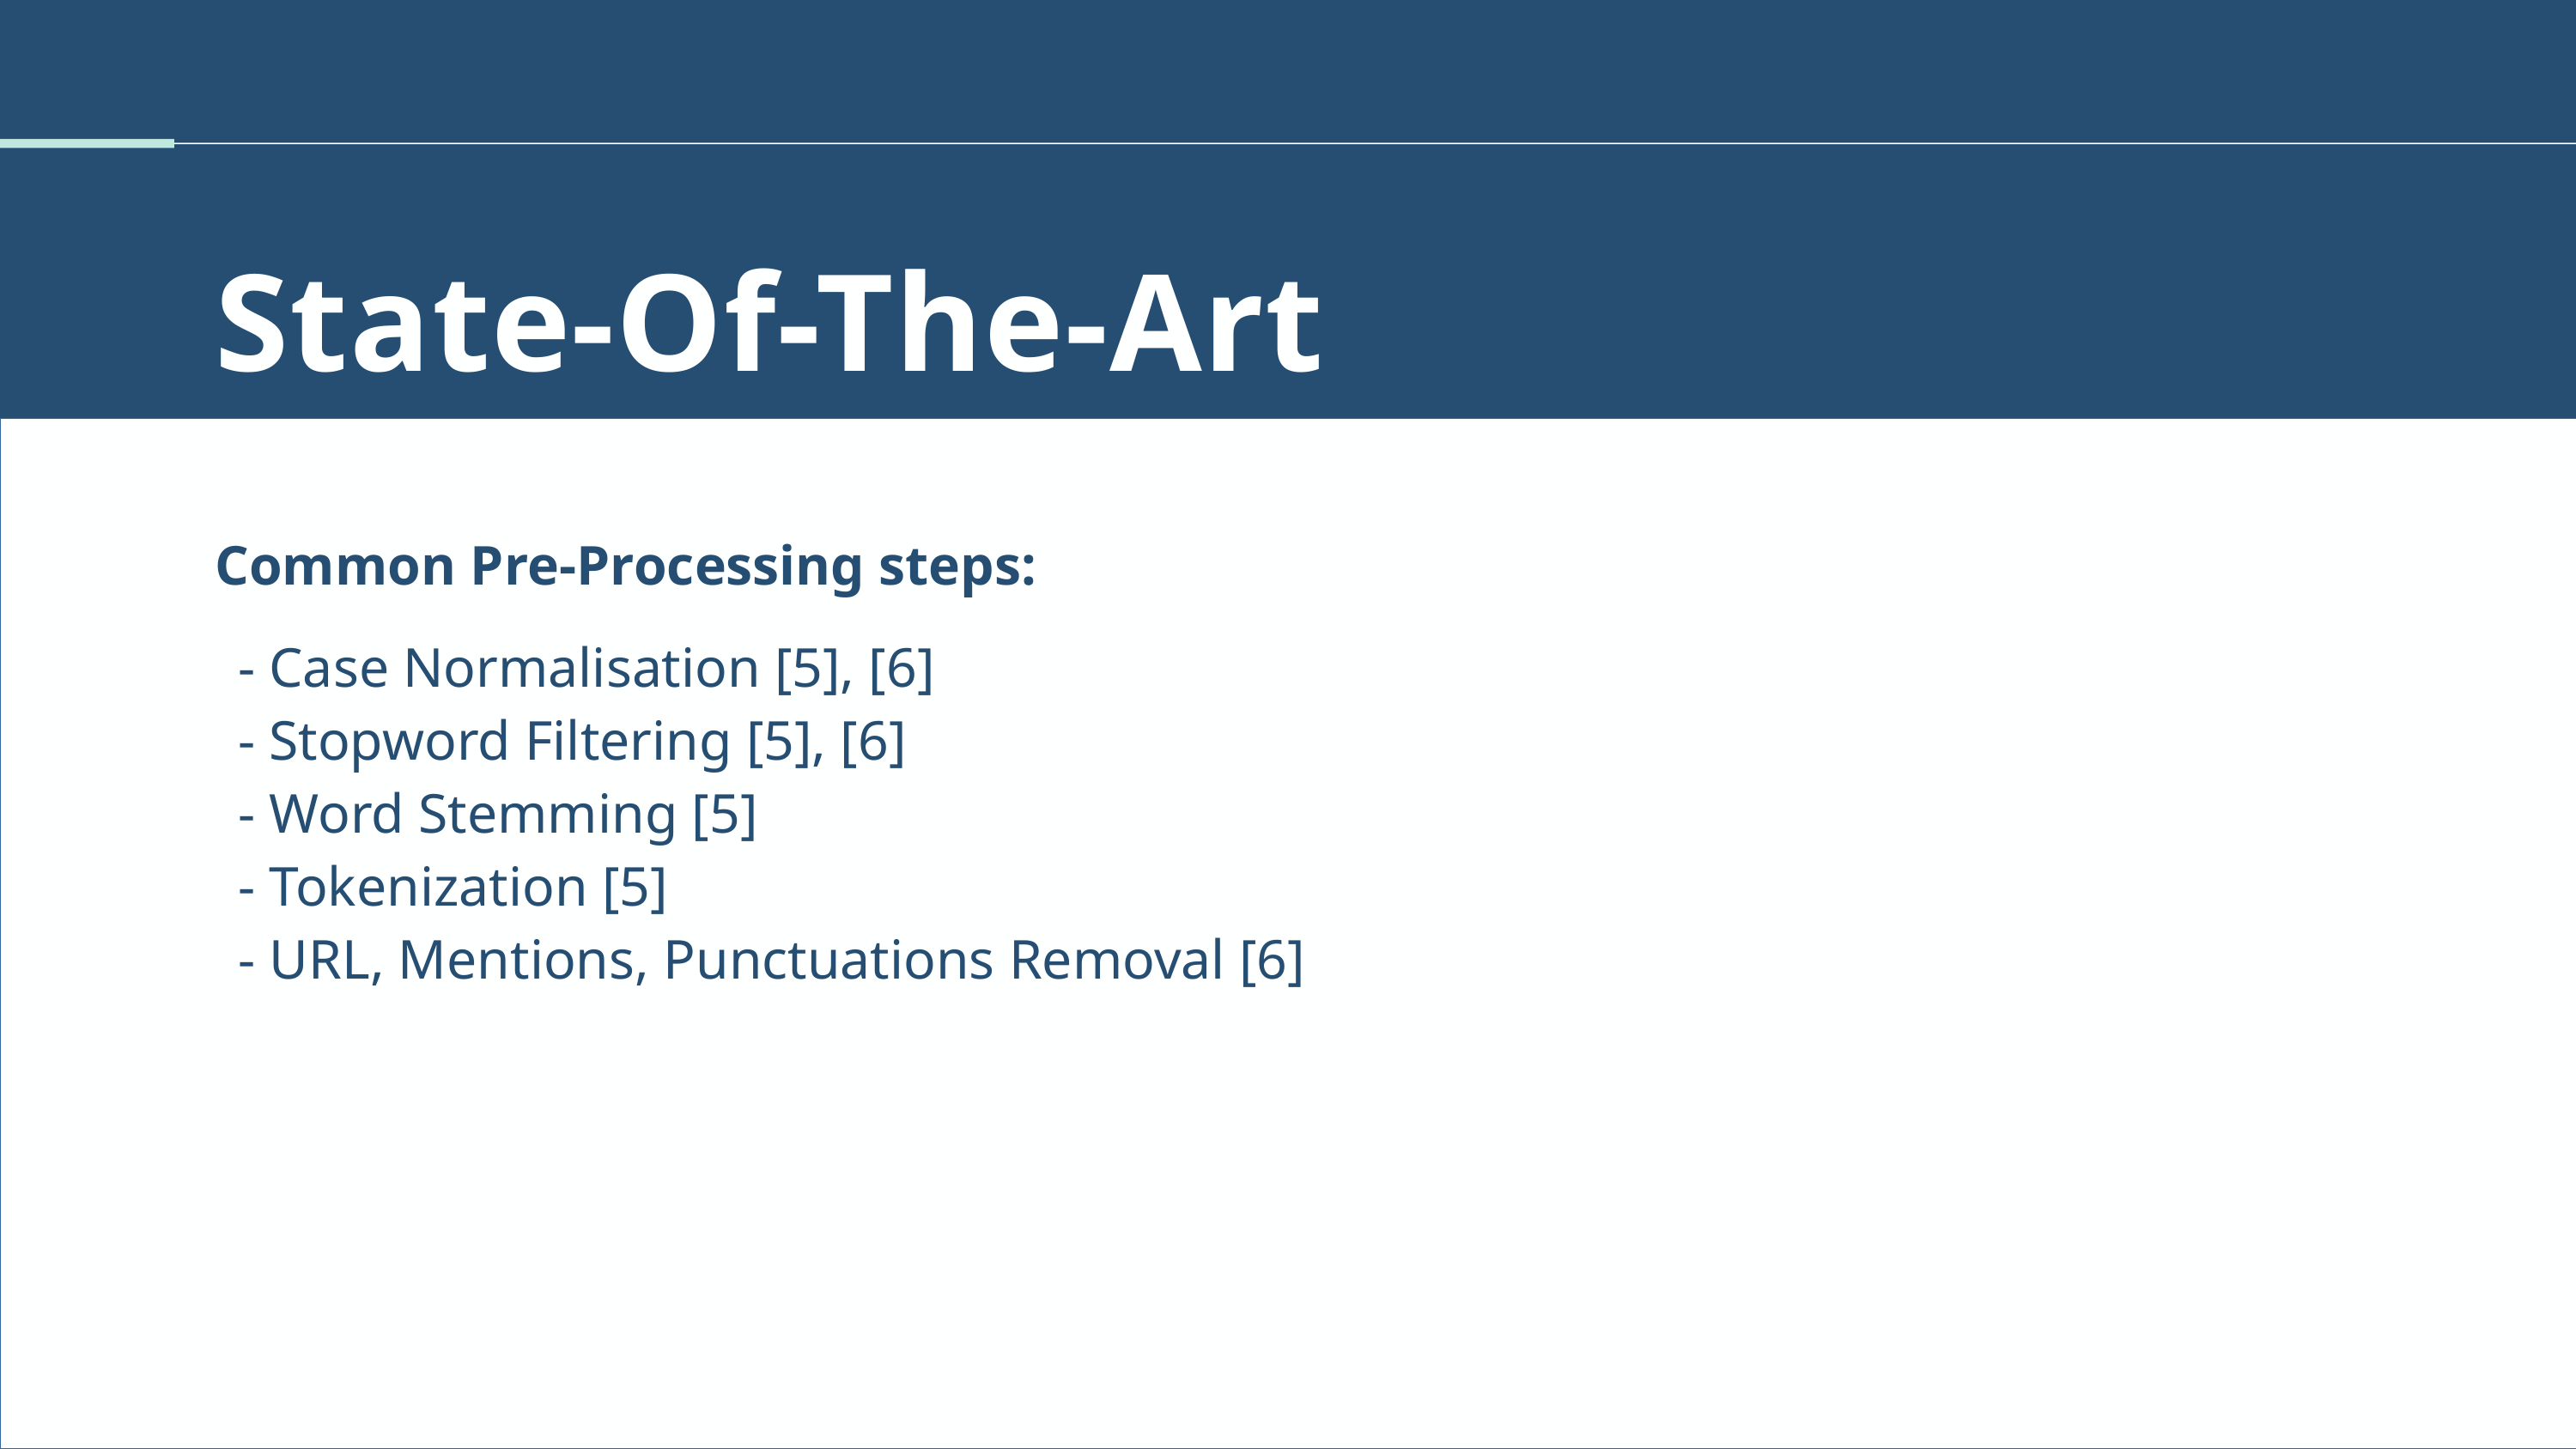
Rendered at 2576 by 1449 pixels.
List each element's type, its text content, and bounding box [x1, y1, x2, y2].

text_box - Case Normalisation [5], [6] - Stopword Filtering [5], [6] - Word Stemming [5] - Tokenization [5] - URL, Mentions, Punctuations Removal [6] [225, 623, 1256, 991]
text_box State-Of-The-Art [215, 250, 1352, 398]
text_box Common Pre-Processing steps: [215, 536, 1352, 596]
text_box [0, 418, 2576, 1449]
text_box [0, 138, 2576, 149]
